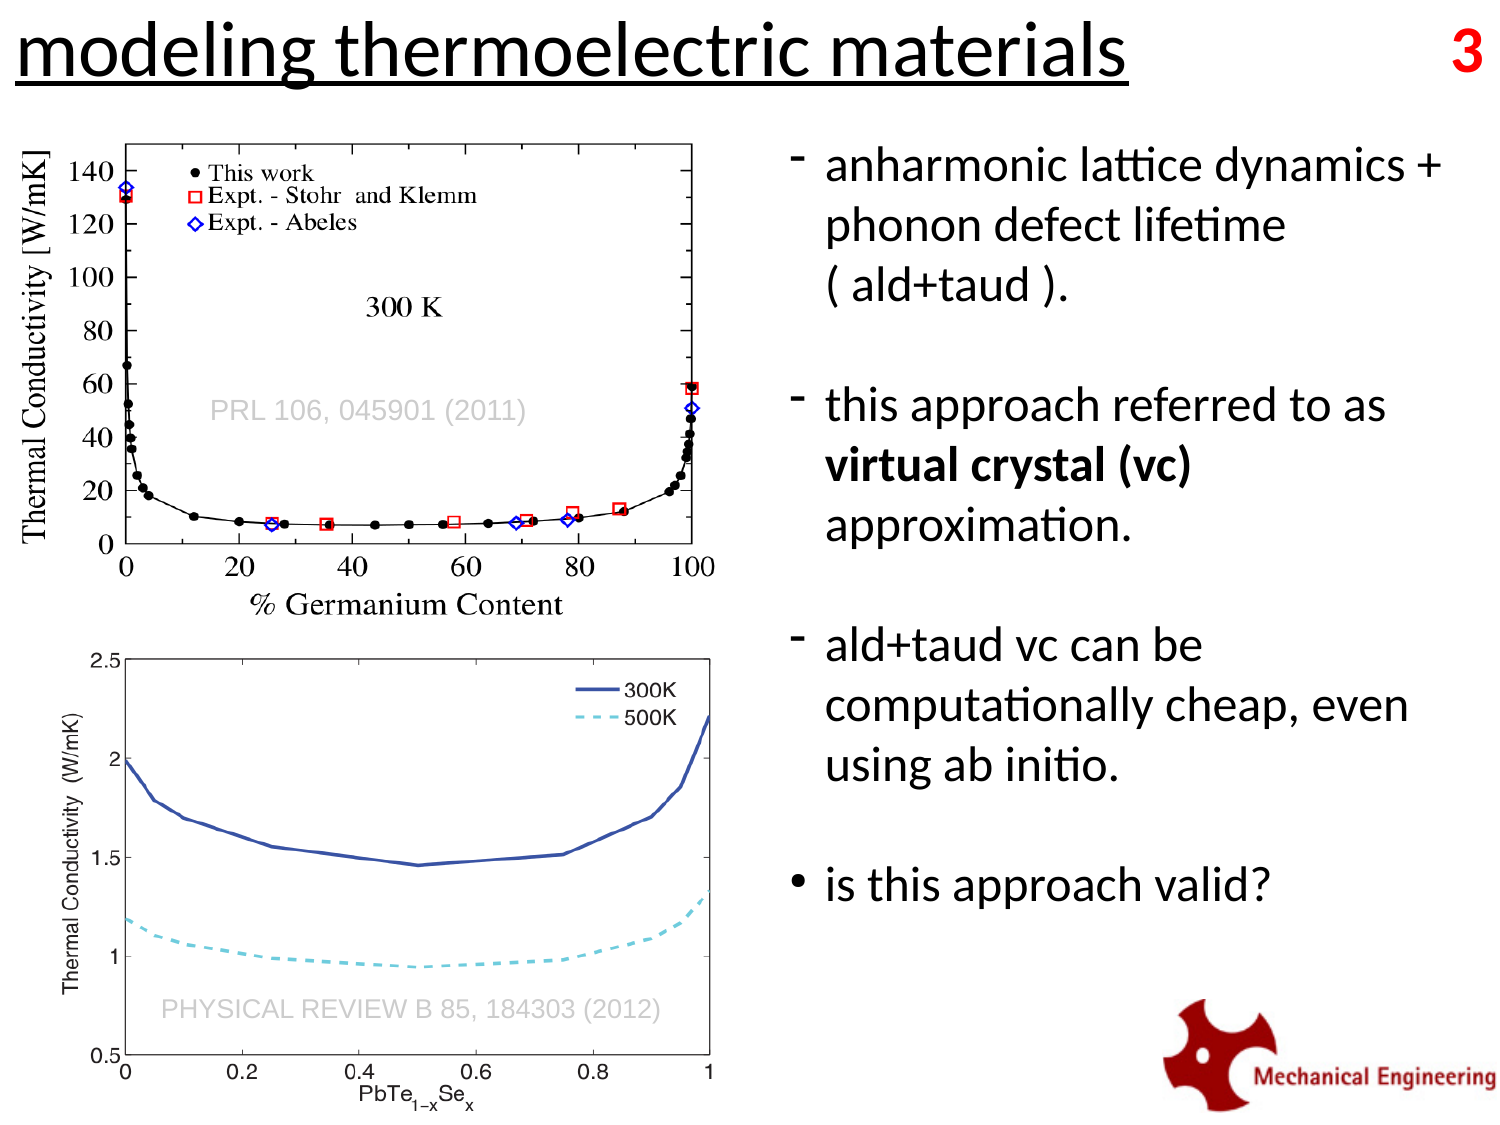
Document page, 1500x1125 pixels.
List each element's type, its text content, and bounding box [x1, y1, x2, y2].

title modeling thermoelectric materials [0, 0, 1351, 139]
text_box 3 [1436, 0, 1500, 93]
text_box anharmonic lattice dynamics + phonon defect lifetime ( ald+taud ). this approach referred to as virtual crystal (vc) approximation. ald+taud vc can be computationally cheap, even using ab initio. is this approach valid? [774, 124, 1474, 920]
picture [6, 132, 736, 1121]
picture [1162, 999, 1497, 1113]
text_box PRL 106, 045901 (2011) [195, 386, 630, 444]
text_box PHYSICAL REVIEW B 85, 184303 (2012) [146, 986, 870, 1044]
